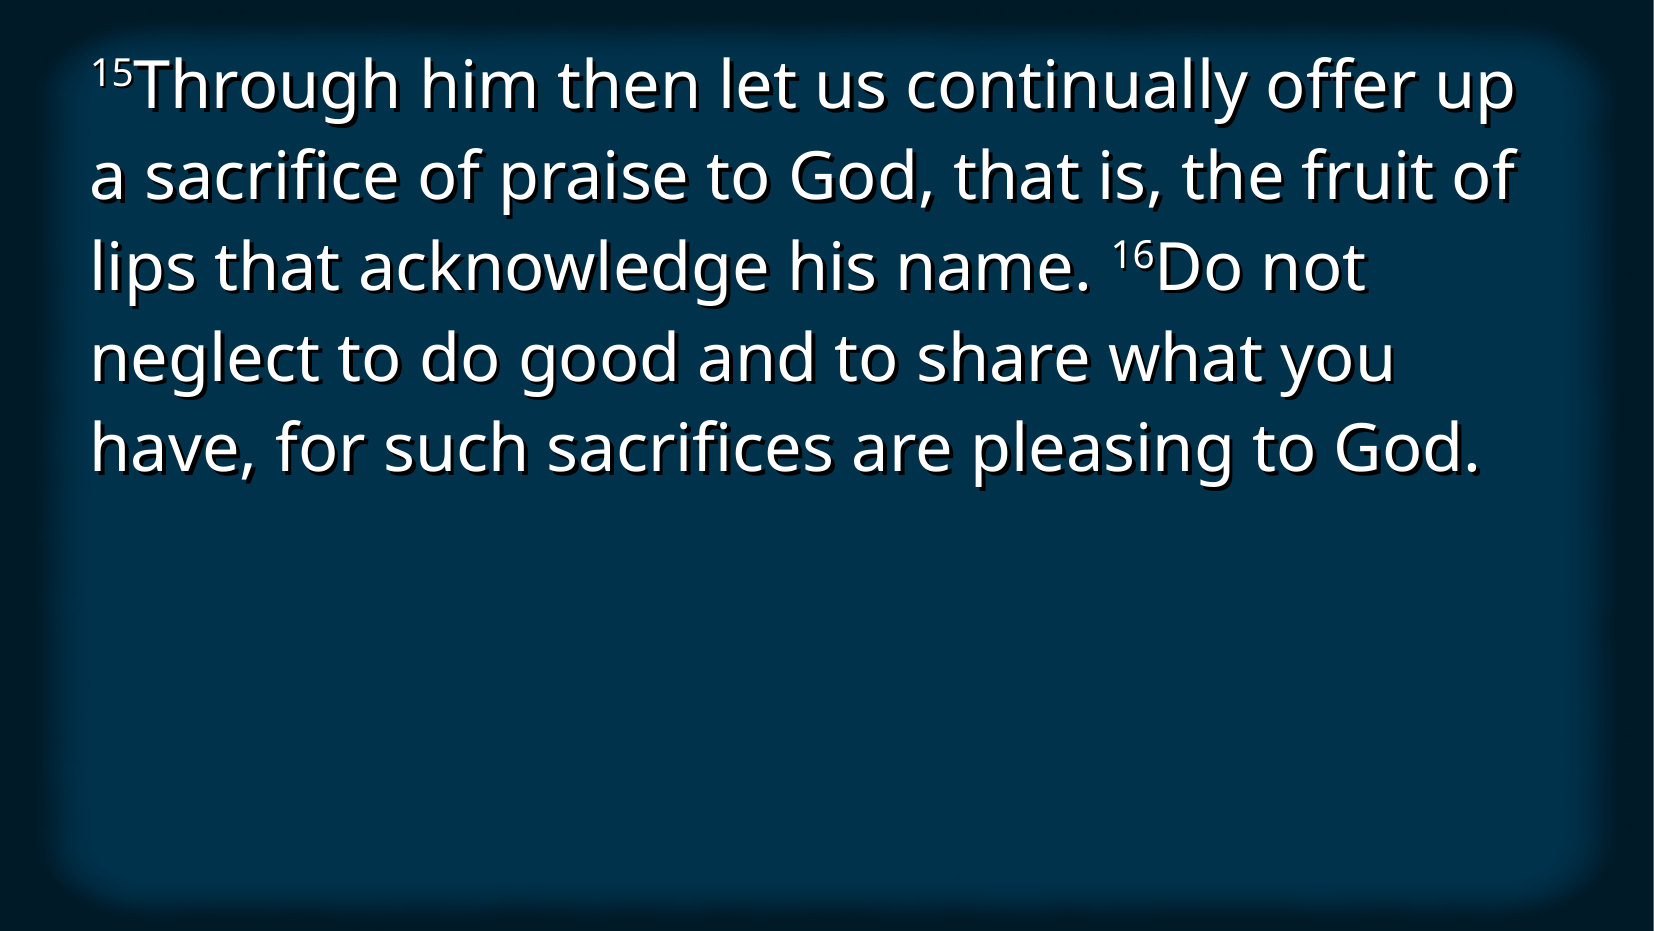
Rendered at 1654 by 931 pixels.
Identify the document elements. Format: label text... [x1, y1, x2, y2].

picture [0, 0, 1654, 931]
text_box 15Through him then let us continually offer up a sacrifice of praise to God, that is, the fruit of lips that acknowledge his name. 16Do not neglect to do good and to share what you have, for such sacrifices are pleasing to God. [75, 30, 1576, 489]
